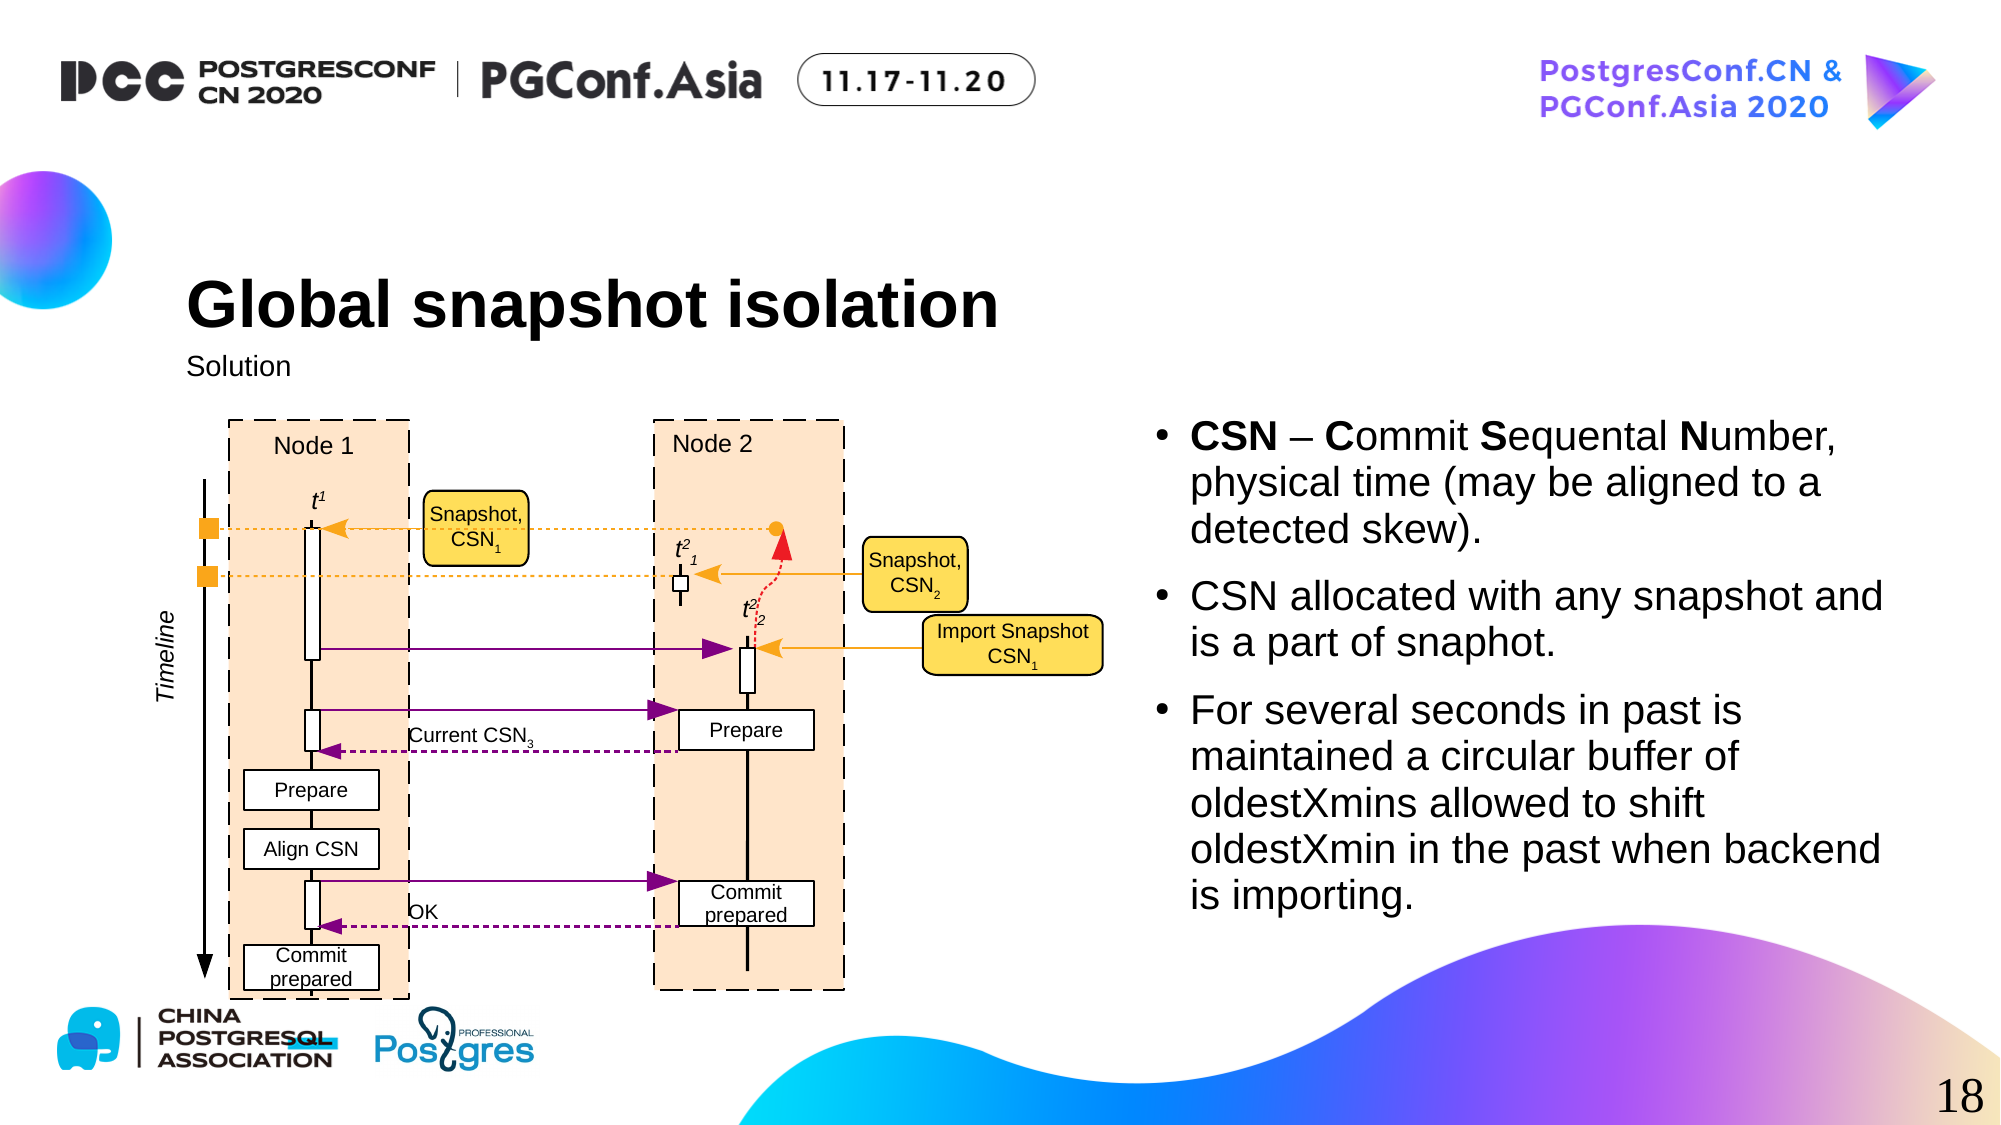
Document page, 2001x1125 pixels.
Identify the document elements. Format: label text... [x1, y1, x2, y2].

text_box Commit prepared [678, 881, 814, 927]
text_box Commit prepared [243, 945, 379, 991]
text_box Timeline [141, 484, 185, 830]
text_box t1 [288, 477, 349, 521]
text_box <номер> [1883, 1054, 2000, 1125]
text_box [654, 420, 844, 991]
text_box Node 2 [657, 419, 775, 463]
text_box Snapshot, CSN2 [862, 536, 968, 612]
text_box Node 1 [258, 422, 376, 465]
text_box OK [393, 893, 589, 943]
text_box Prepare [678, 709, 814, 751]
text_box Align CSN [243, 829, 379, 870]
text_box Import Snapshot CSN1 [922, 615, 1103, 676]
text_box Snapshot, CSN1 [423, 490, 529, 566]
text_box Global snapshot isolation Solution [171, 237, 1850, 390]
picture [0, 0, 2001, 1125]
text_box [228, 419, 409, 1000]
text_box Prepare [243, 769, 379, 811]
text_box t21 [656, 525, 717, 568]
text_box t22 [723, 585, 784, 628]
text_box CSN – Commit Sequental Number, physical time (may be aligned to a detected skew). CSN allocated with any snapshot and is a part of snaphot. For several seconds in past is maintained a circular buffer of oldestXmins allowed to shift oldestXmin in the past when backend is importing. [1140, 404, 1936, 961]
text_box [654, 711, 746, 881]
text_box Current CSN3 [393, 715, 589, 766]
